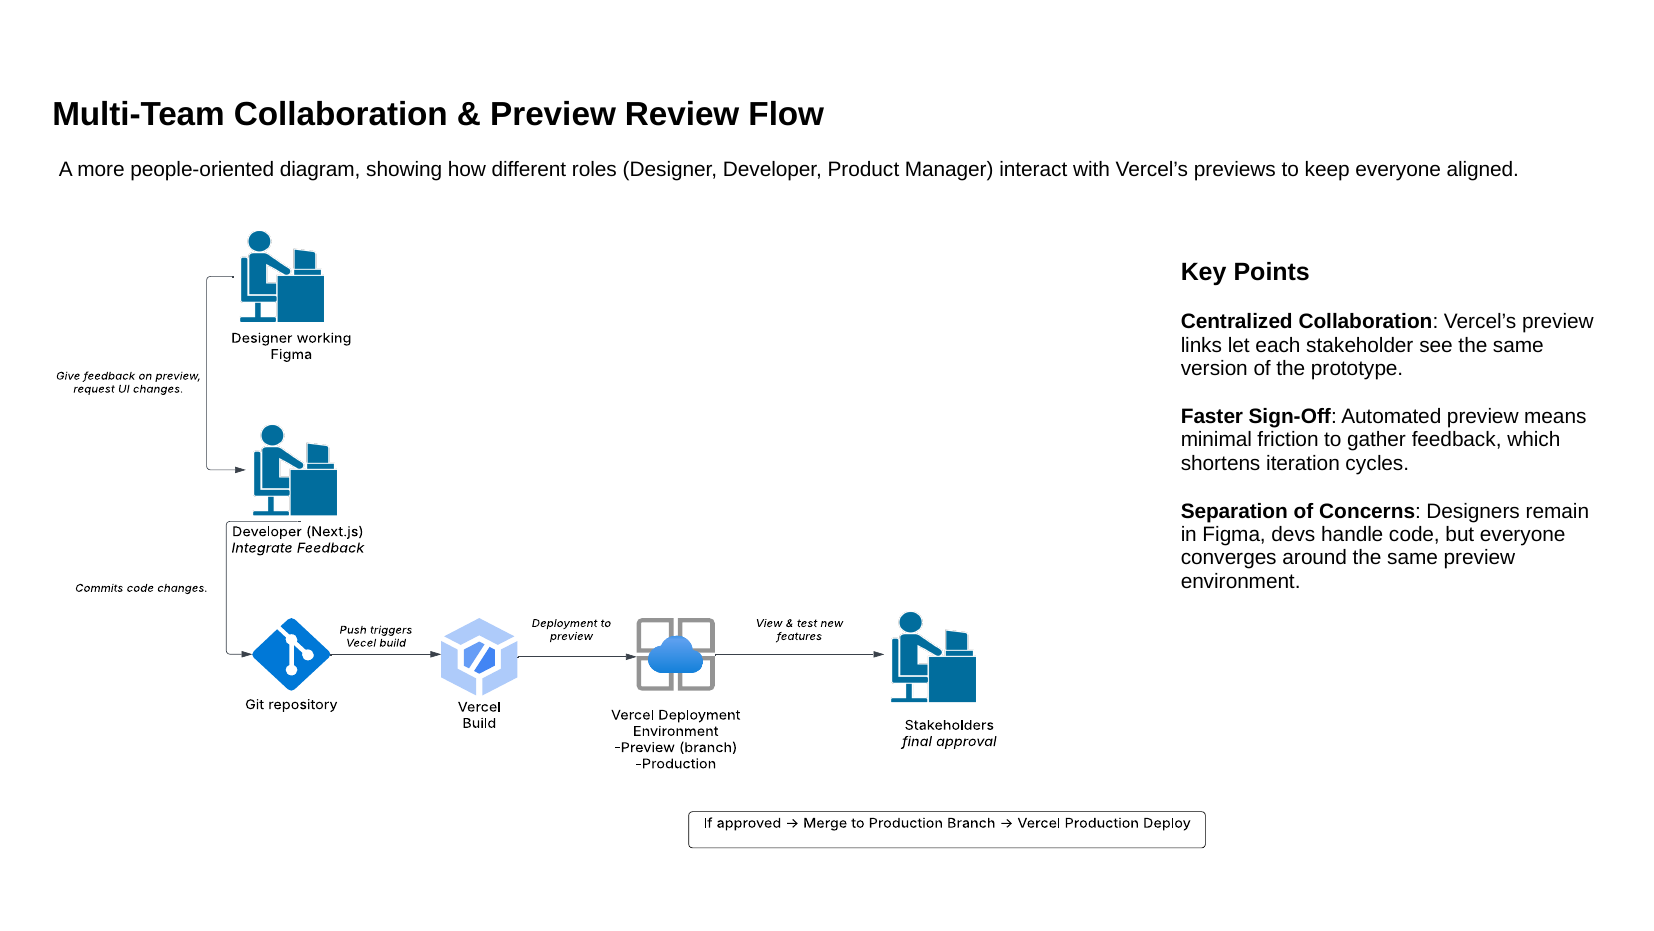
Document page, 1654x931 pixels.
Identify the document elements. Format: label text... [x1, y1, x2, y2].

text_box Key Points Centralized Collaboration: Vercel’s preview links let each stakeholder see the same version of the prototype. Faster Sign-Off: Automated preview means minimal friction to gather feedback, which shortens iteration cycles. Separation of Concerns: Designers remain in Figma, devs handle code, but everyone converges around the same preview environment. [1166, 250, 1613, 601]
picture [2, 187, 1272, 919]
text_box A more people-oriented diagram, showing how different roles (Designer, Developer, Product Manager) interact with Vercel’s previews to keep everyone aligned. [44, 150, 1613, 226]
text_box Multi-Team Collaboration & Preview Review Flow [37, 87, 987, 151]
